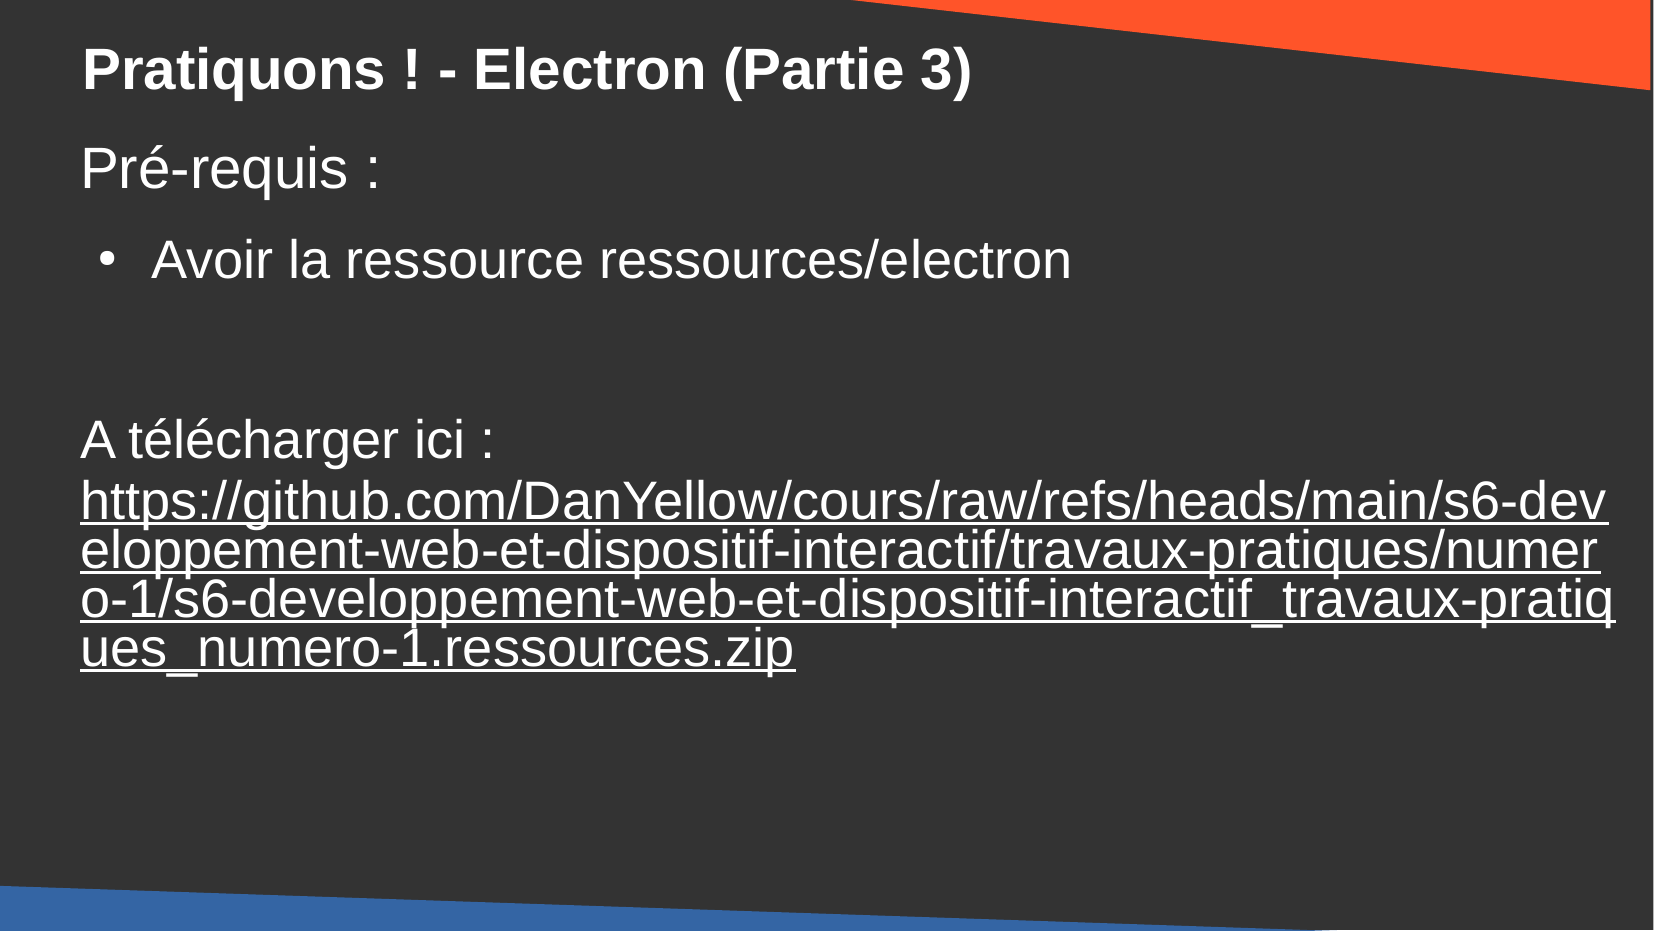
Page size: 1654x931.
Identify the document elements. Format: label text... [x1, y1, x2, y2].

text_box [0, 885, 1337, 931]
text_box [851, 0, 1651, 91]
list Pré-requis : Avoir la ressource ressources/electron A télécharger ici : https://github.com/DanYellow/cours/raw/refs/heads/main/s6-developpement-web-et-dispositif-interactif/travaux-pratiques/numero-1/s6-developpement-web-et-dispositif-interactif_travaux-pratiques_numero-1.ressources.zip [80, 135, 1620, 721]
title Pratiquons ! - Electron (Partie 3) [82, 37, 1571, 114]
